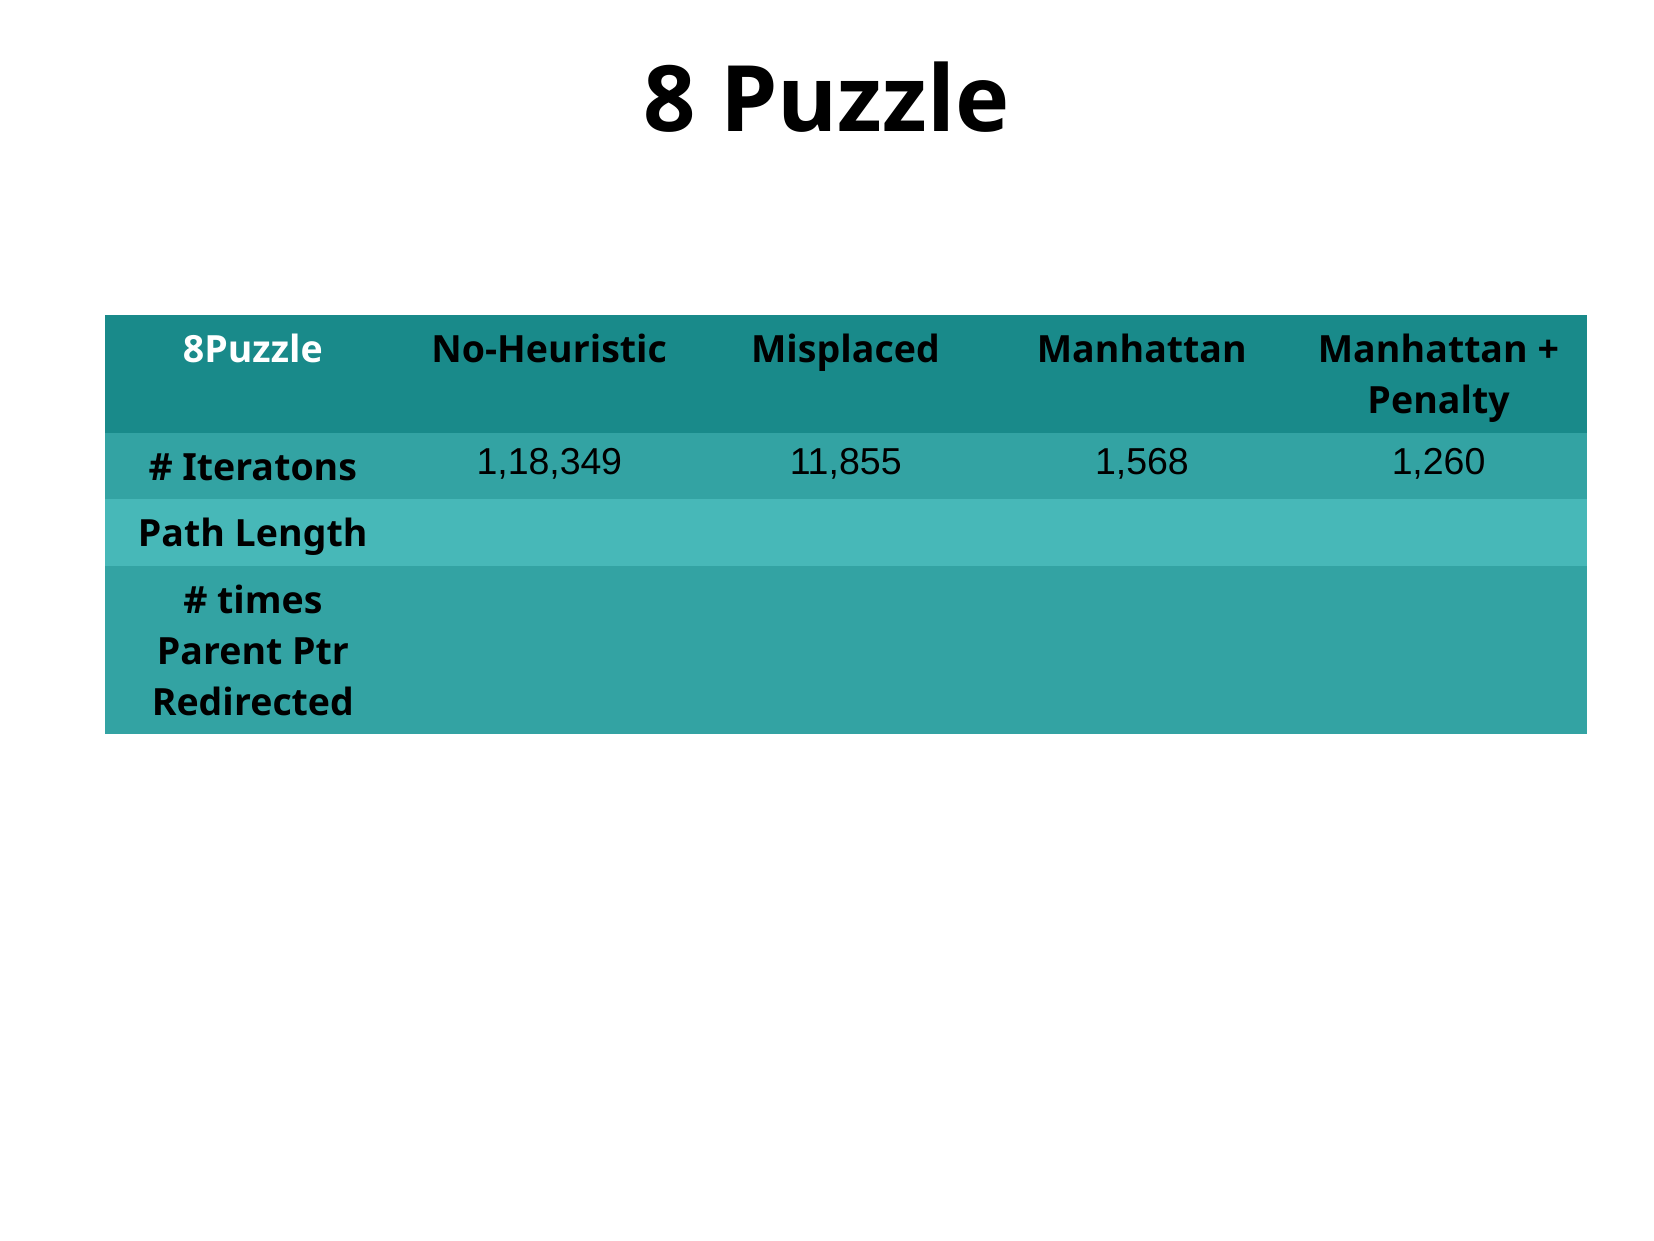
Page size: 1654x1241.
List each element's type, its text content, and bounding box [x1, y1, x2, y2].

table_cell [1290, 499, 1587, 566]
table_header Manhattan [994, 315, 1290, 433]
table_cell 1,568 [994, 433, 1290, 499]
table_header 8Puzzle [105, 315, 401, 433]
table_cell [698, 566, 994, 734]
table_cell 11,855 [698, 433, 994, 499]
table_header No-Heuristic [401, 315, 698, 433]
table_cell [401, 566, 698, 734]
table_cell [698, 499, 994, 566]
title 8 Puzzle [82, 44, 1571, 147]
table_header Manhattan + Penalty [1290, 315, 1587, 433]
table_cell # times Parent Ptr Redirected [105, 566, 401, 734]
table_cell [1290, 566, 1587, 734]
table_cell [994, 566, 1290, 734]
table_cell Path Length [105, 499, 401, 566]
table_cell 1,18,349 [401, 433, 698, 499]
table_cell # Iteratons [105, 433, 401, 499]
table_header Misplaced [698, 315, 994, 433]
table_cell [994, 499, 1290, 566]
table_cell [401, 499, 698, 566]
table_cell 1,260 [1290, 433, 1587, 499]
